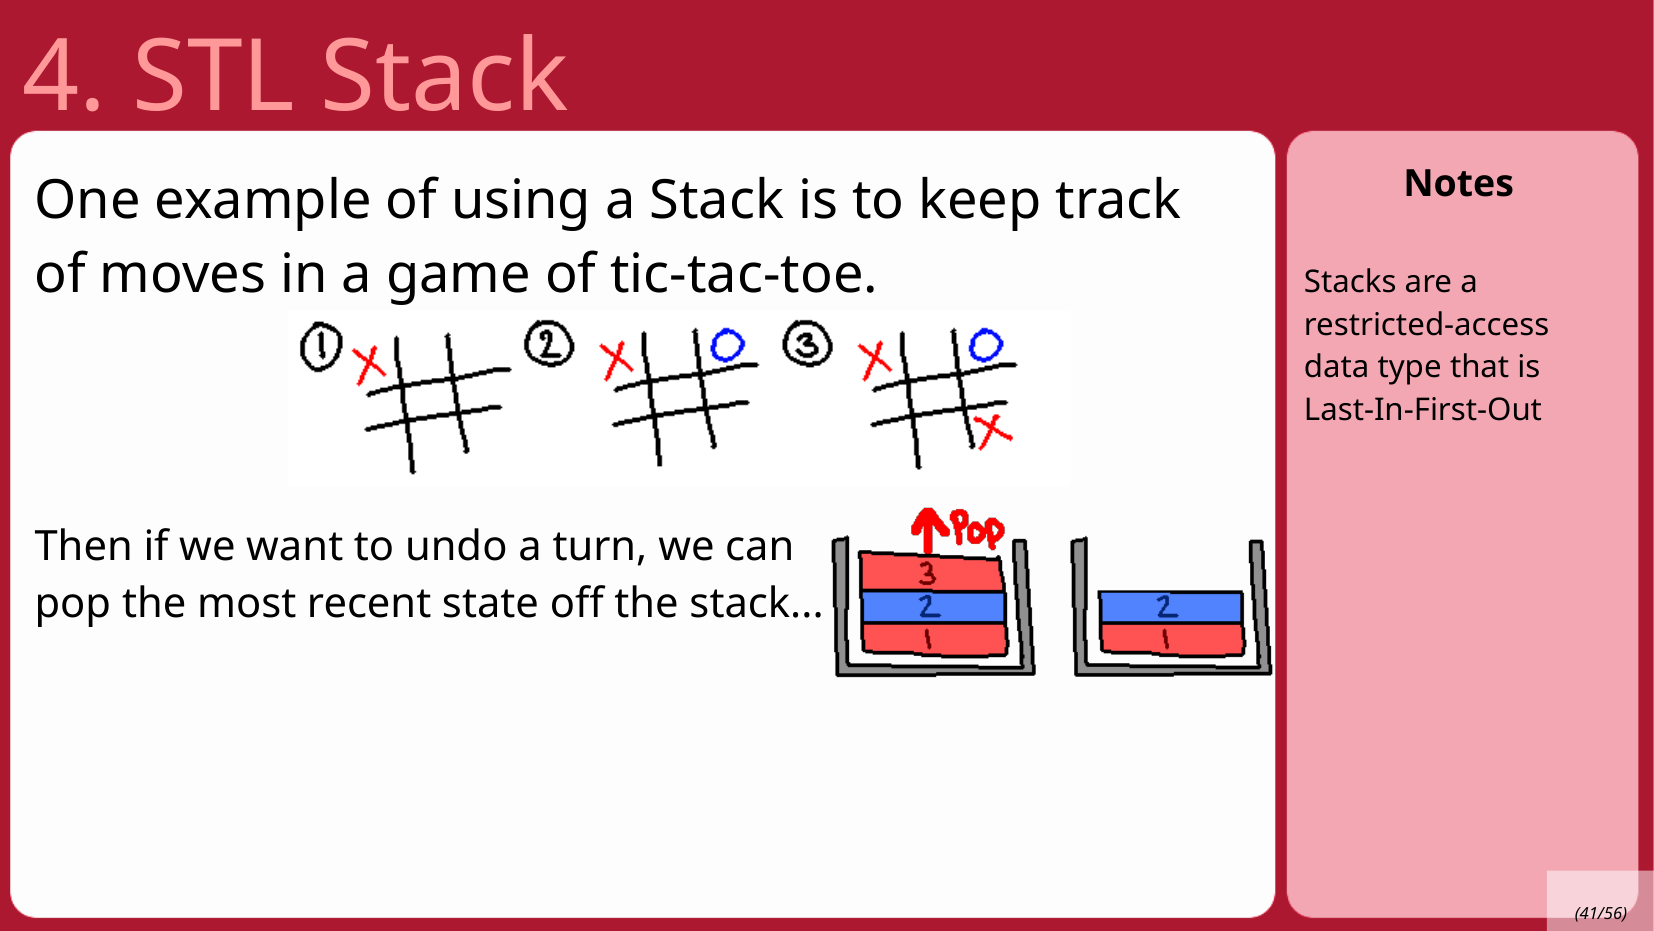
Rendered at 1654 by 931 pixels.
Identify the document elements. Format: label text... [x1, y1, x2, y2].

text_box Then if we want to undo a turn, we can pop the most recent state off the stack... [1057, 515, 1248, 641]
text_box (<number>/56) [1546, 877, 1654, 931]
text_box Notes Stacks are a restricted-access data type that is Last-In-First-Out [1289, 149, 1629, 390]
text_box Then if we want to undo a turn, we can pop the most recent state off the stack... [34, 515, 787, 641]
title 4. STL Stack [22, 7, 1511, 136]
picture [0, 0, 1654, 931]
text_box One example of using a Stack is to keep track of moves in a game of tic-tac-toe. [34, 160, 1248, 287]
